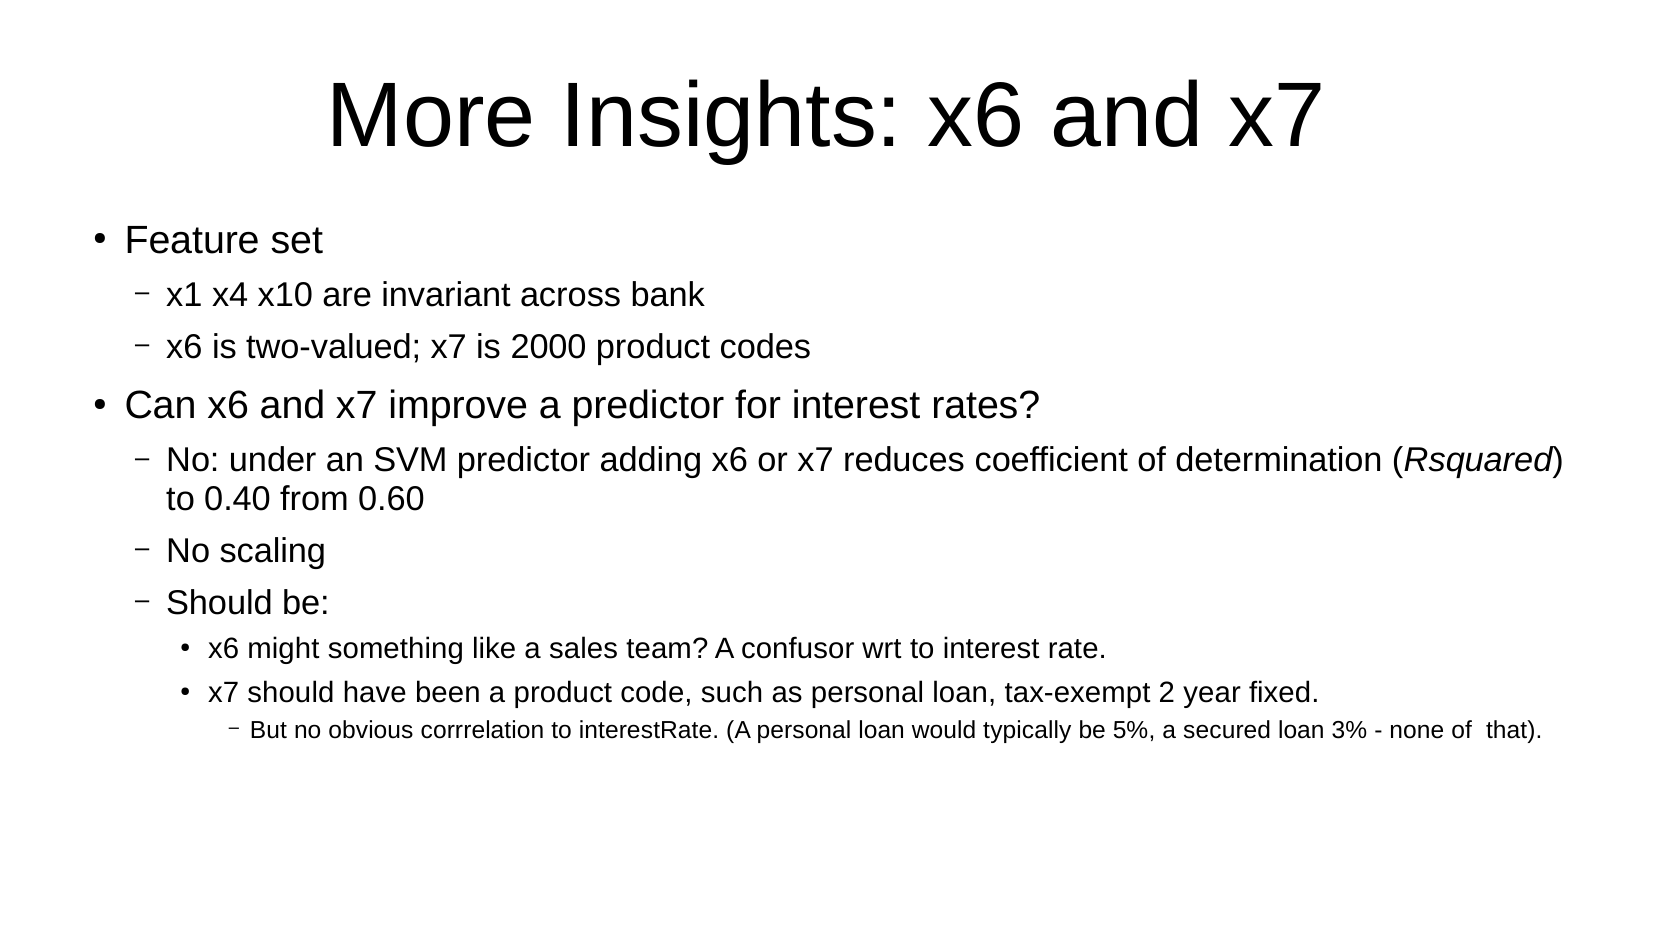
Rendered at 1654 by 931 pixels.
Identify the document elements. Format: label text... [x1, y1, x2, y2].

list Feature set x1 x4 x10 are invariant across bank x6 is two-valued; x7 is 2000 product codes Can x6 and x7 improve a predictor for interest rates? No: under an SVM predictor adding x6 or x7 reduces coefficient of determination (Rsquared) to 0.40 from 0.60 No scaling Should be: x6 might something like a sales team? A confusor wrt to interest rate. x7 should have been a product code, such as personal loan, tax-exempt 2 year fixed. But no obvious corrrelation to interestRate. (A personal loan would typically be 5%, a secured loan 3% - none of that). [82, 217, 1571, 758]
title More Insights: x6 and x7 [82, 37, 1571, 193]
